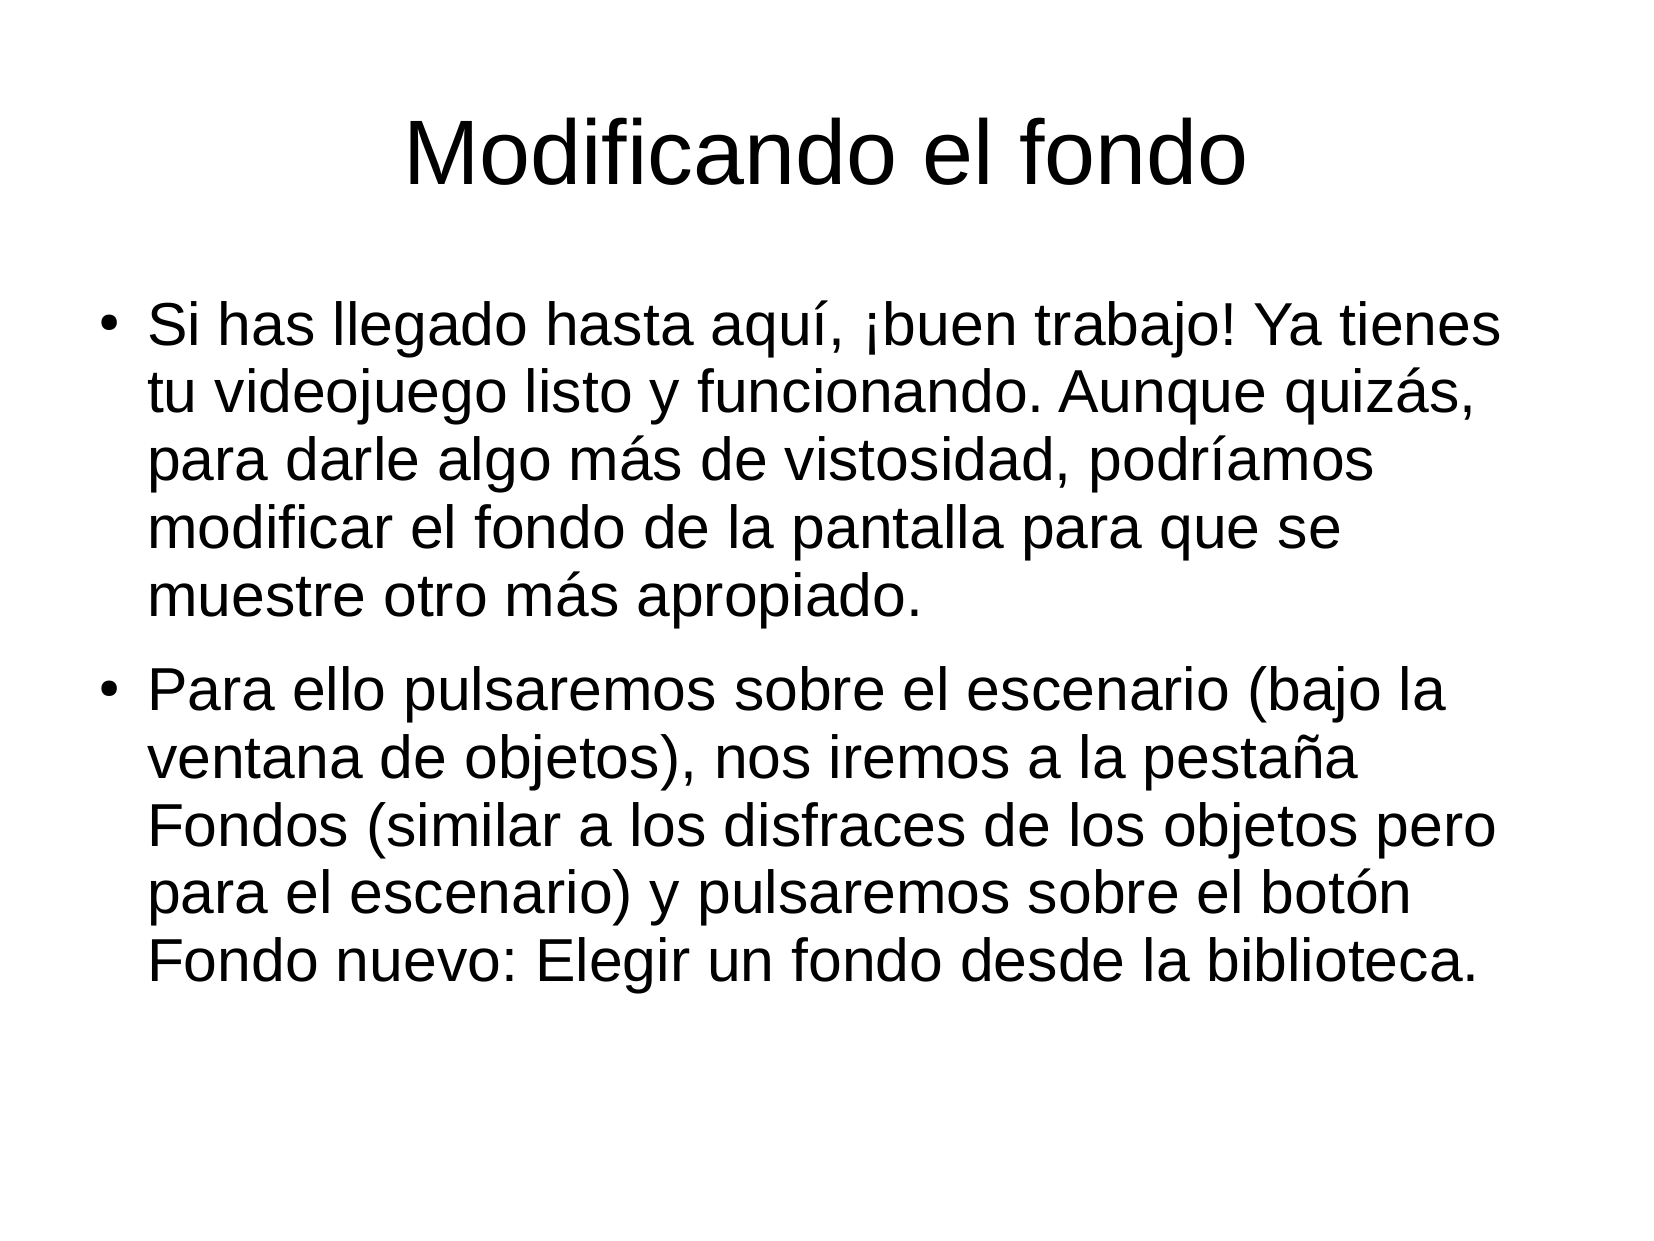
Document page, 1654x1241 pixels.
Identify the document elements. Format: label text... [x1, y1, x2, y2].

list Si has llegado hasta aquí, ¡buen trabajo! Ya tienes tu videojuego listo y funcionando. Aunque quizás, para darle algo más de vistosidad, podríamos modificar el fondo de la pantalla para que se muestre otro más apropiado. Para ello pulsaremos sobre el escenario (bajo la ventana de objetos), nos iremos a la pestaña Fondos (similar a los disfraces de los objetos pero para el escenario) y pulsaremos sobre el botón Fondo nuevo: Elegir un fondo desde la biblioteca. [82, 290, 1571, 1010]
title Modificando el fondo [82, 49, 1571, 257]
